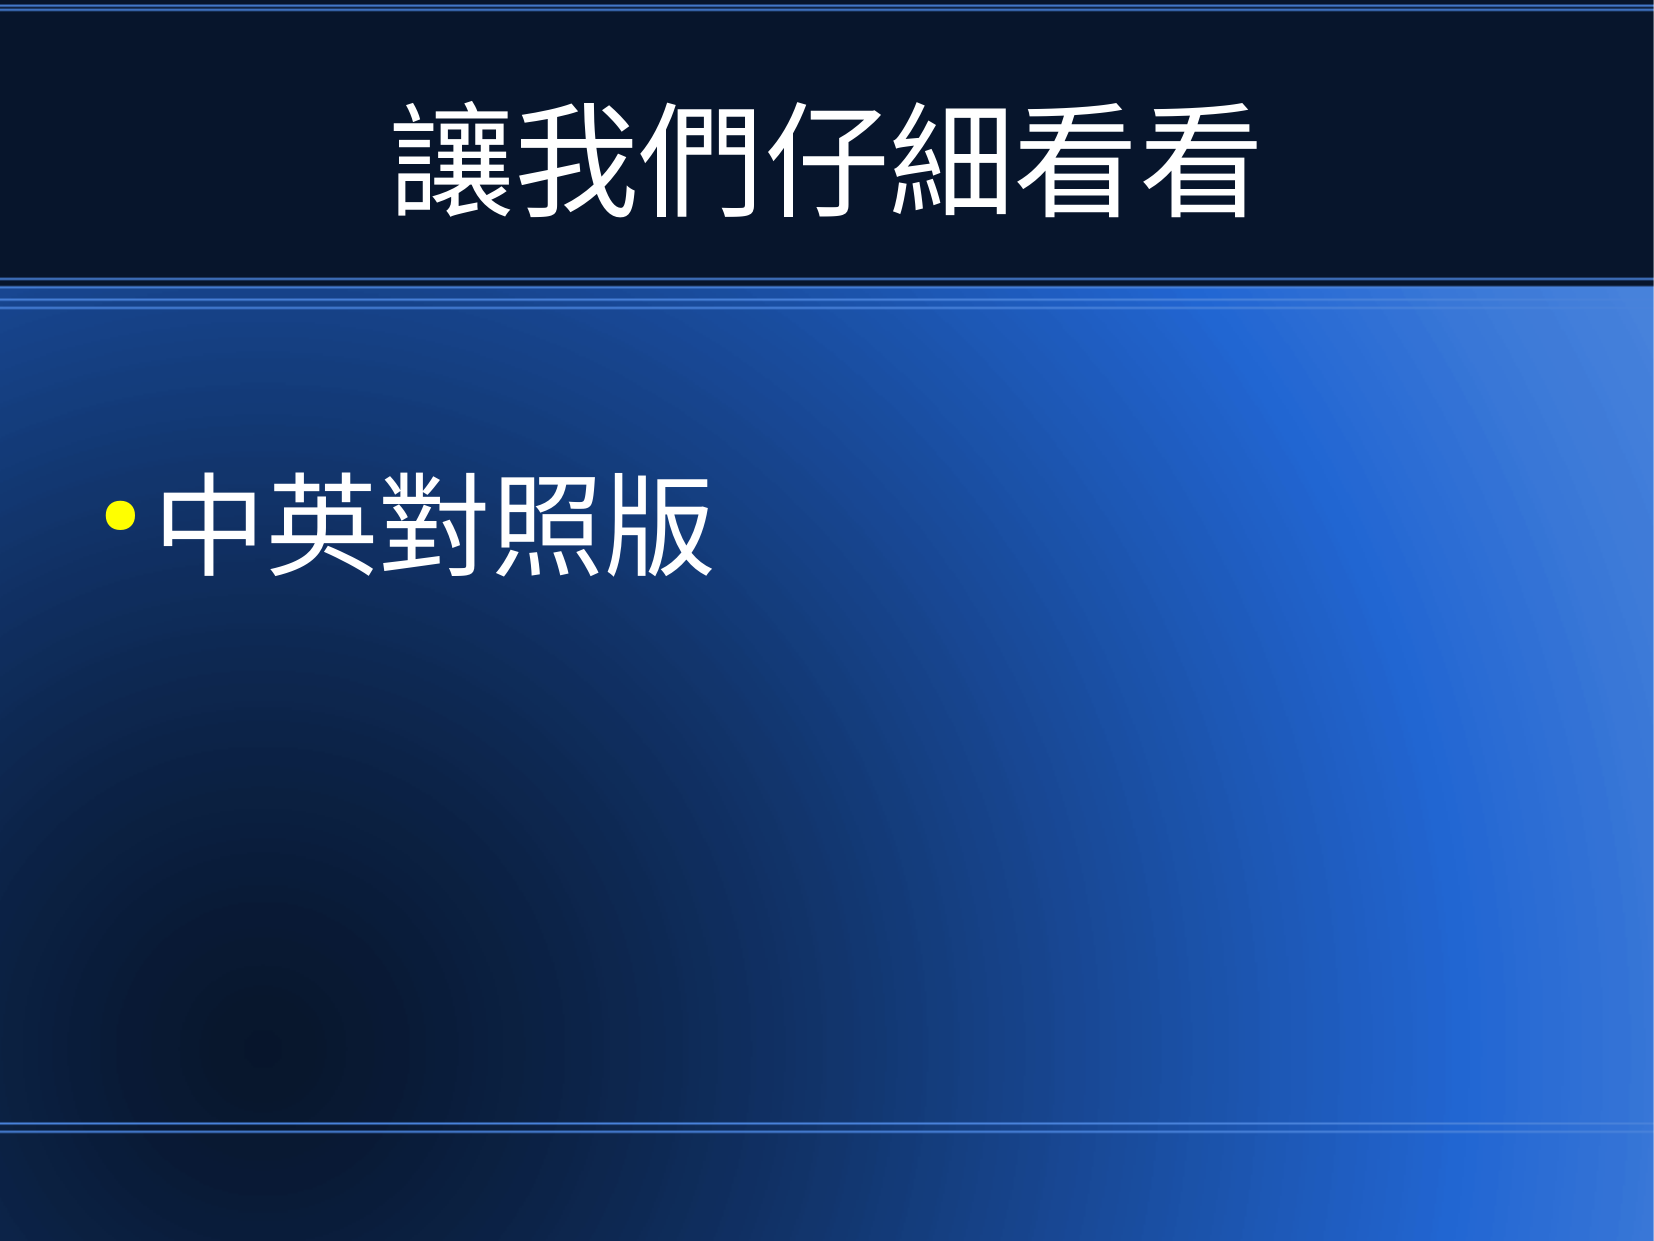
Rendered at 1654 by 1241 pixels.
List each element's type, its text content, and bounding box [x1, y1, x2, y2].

picture [0, 0, 1654, 1241]
title 讓我們仔細看看 [82, 49, 1571, 257]
list 中英對照版 [82, 355, 1571, 1241]
